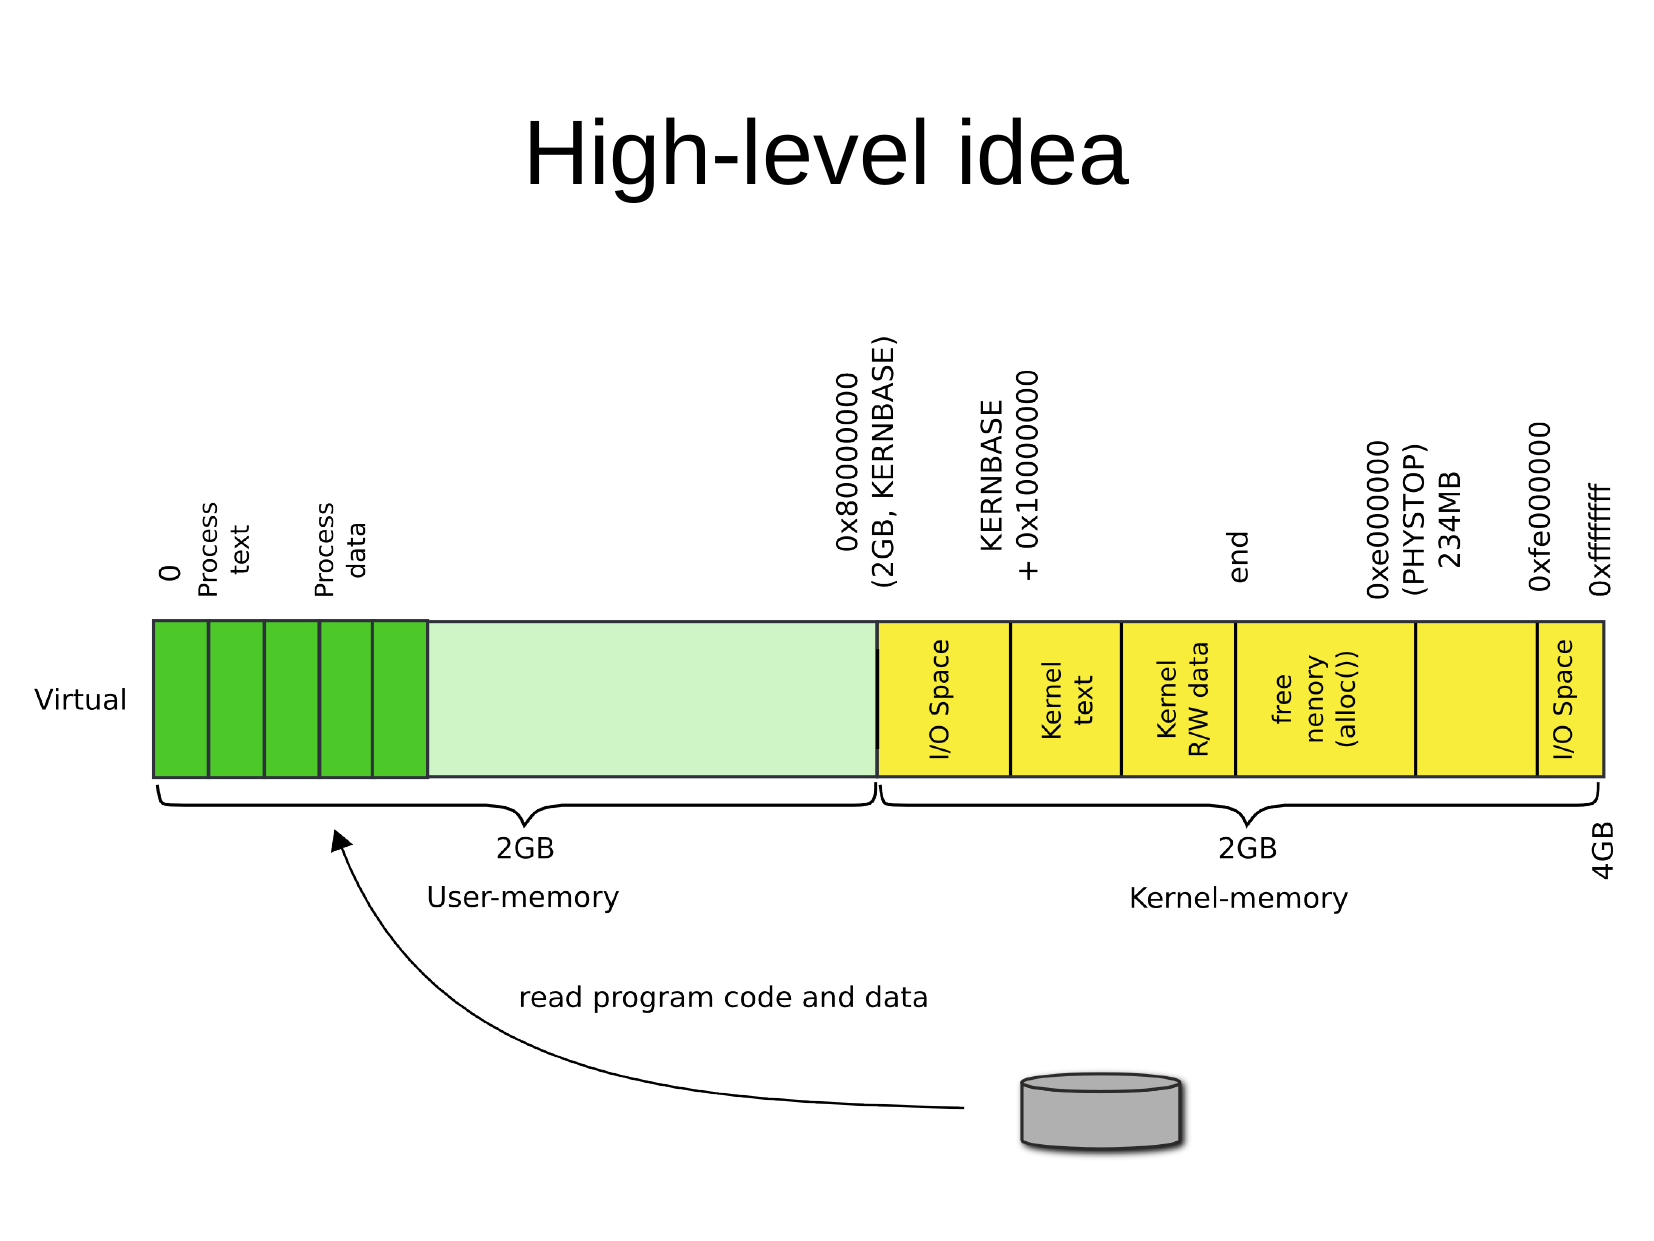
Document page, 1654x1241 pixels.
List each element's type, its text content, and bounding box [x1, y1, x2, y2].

picture [34, 337, 1613, 1163]
title High-level idea [82, 49, 1571, 257]
